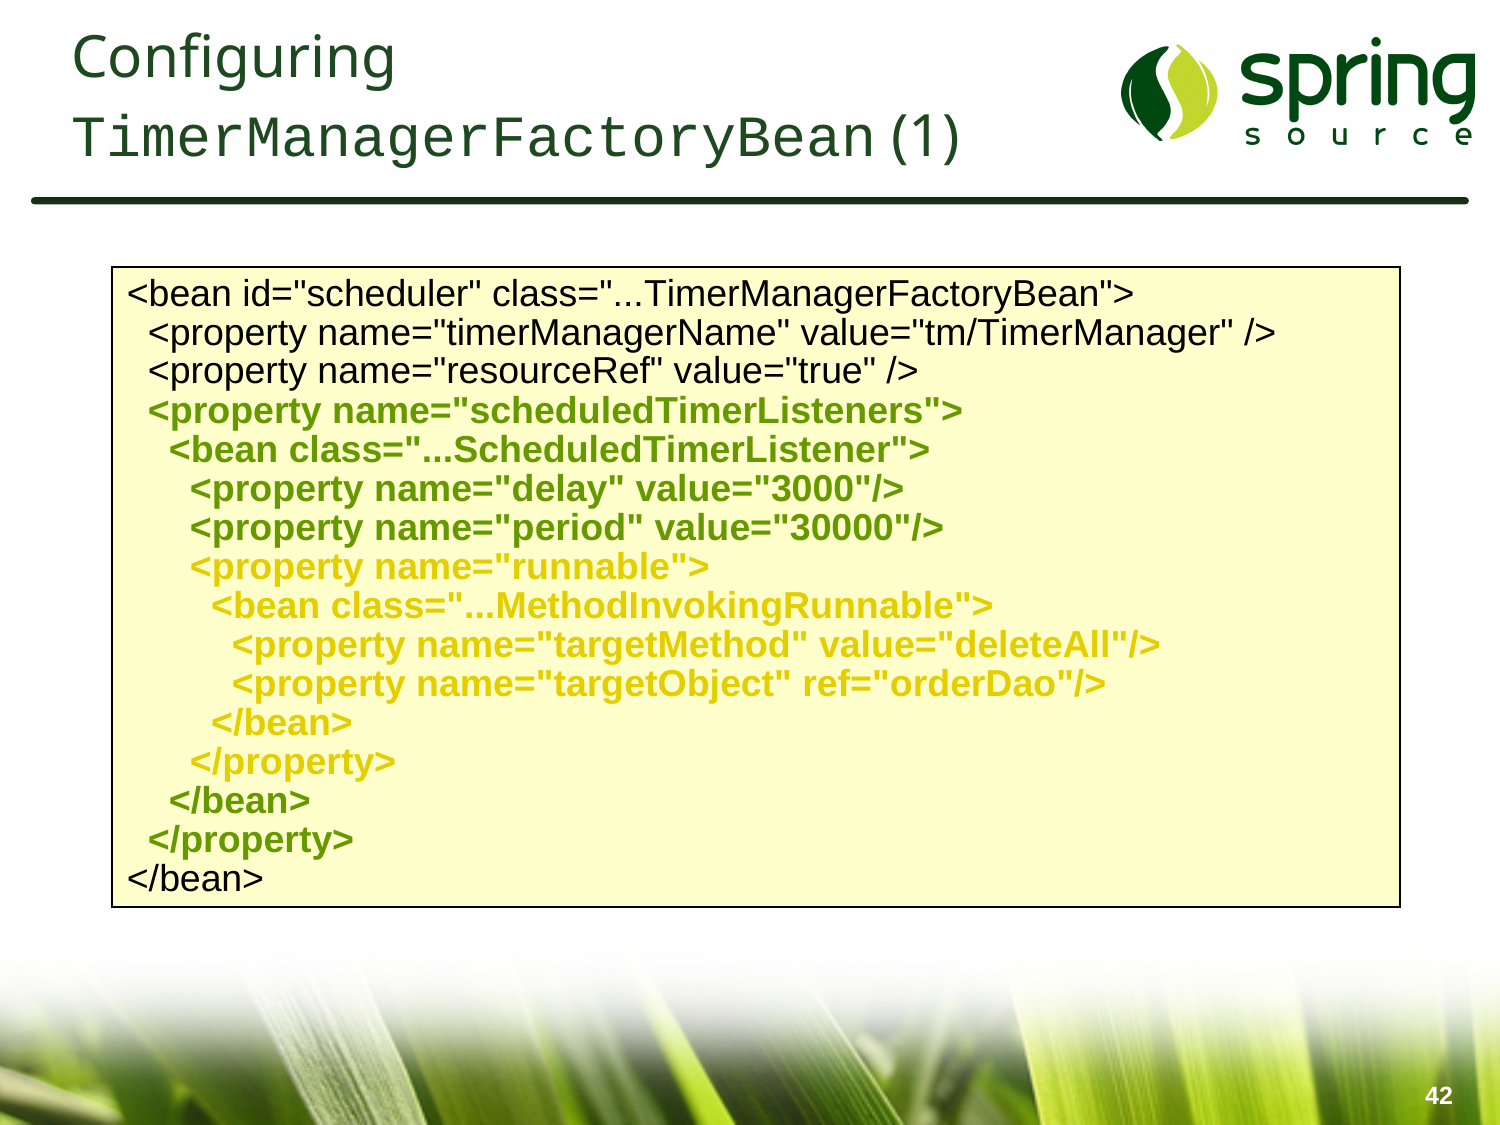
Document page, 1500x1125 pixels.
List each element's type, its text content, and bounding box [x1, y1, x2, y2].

text_box <bean id="scheduler" class="...TimerManagerFactoryBean"> <property name="timerManagerName" value="tm/TimerManager" /> <property name="resourceRef" value="true" /> <property name="scheduledTimerListeners"> <bean class="...ScheduledTimerListener"> <property name="delay" value="3000"/> <property name="period" value="30000"/> <property name="runnable"> <bean class="...MethodInvokingRunnable"> <property name="targetMethod" value="deleteAll"/> <property name="targetObject" ref="orderDao"/> </bean> </property> </bean> </property> </bean> [112, 267, 1400, 908]
picture [0, 944, 1500, 1125]
picture [1121, 37, 1475, 145]
title Configuring TimerManagerFactoryBean (1) [56, 13, 1089, 176]
